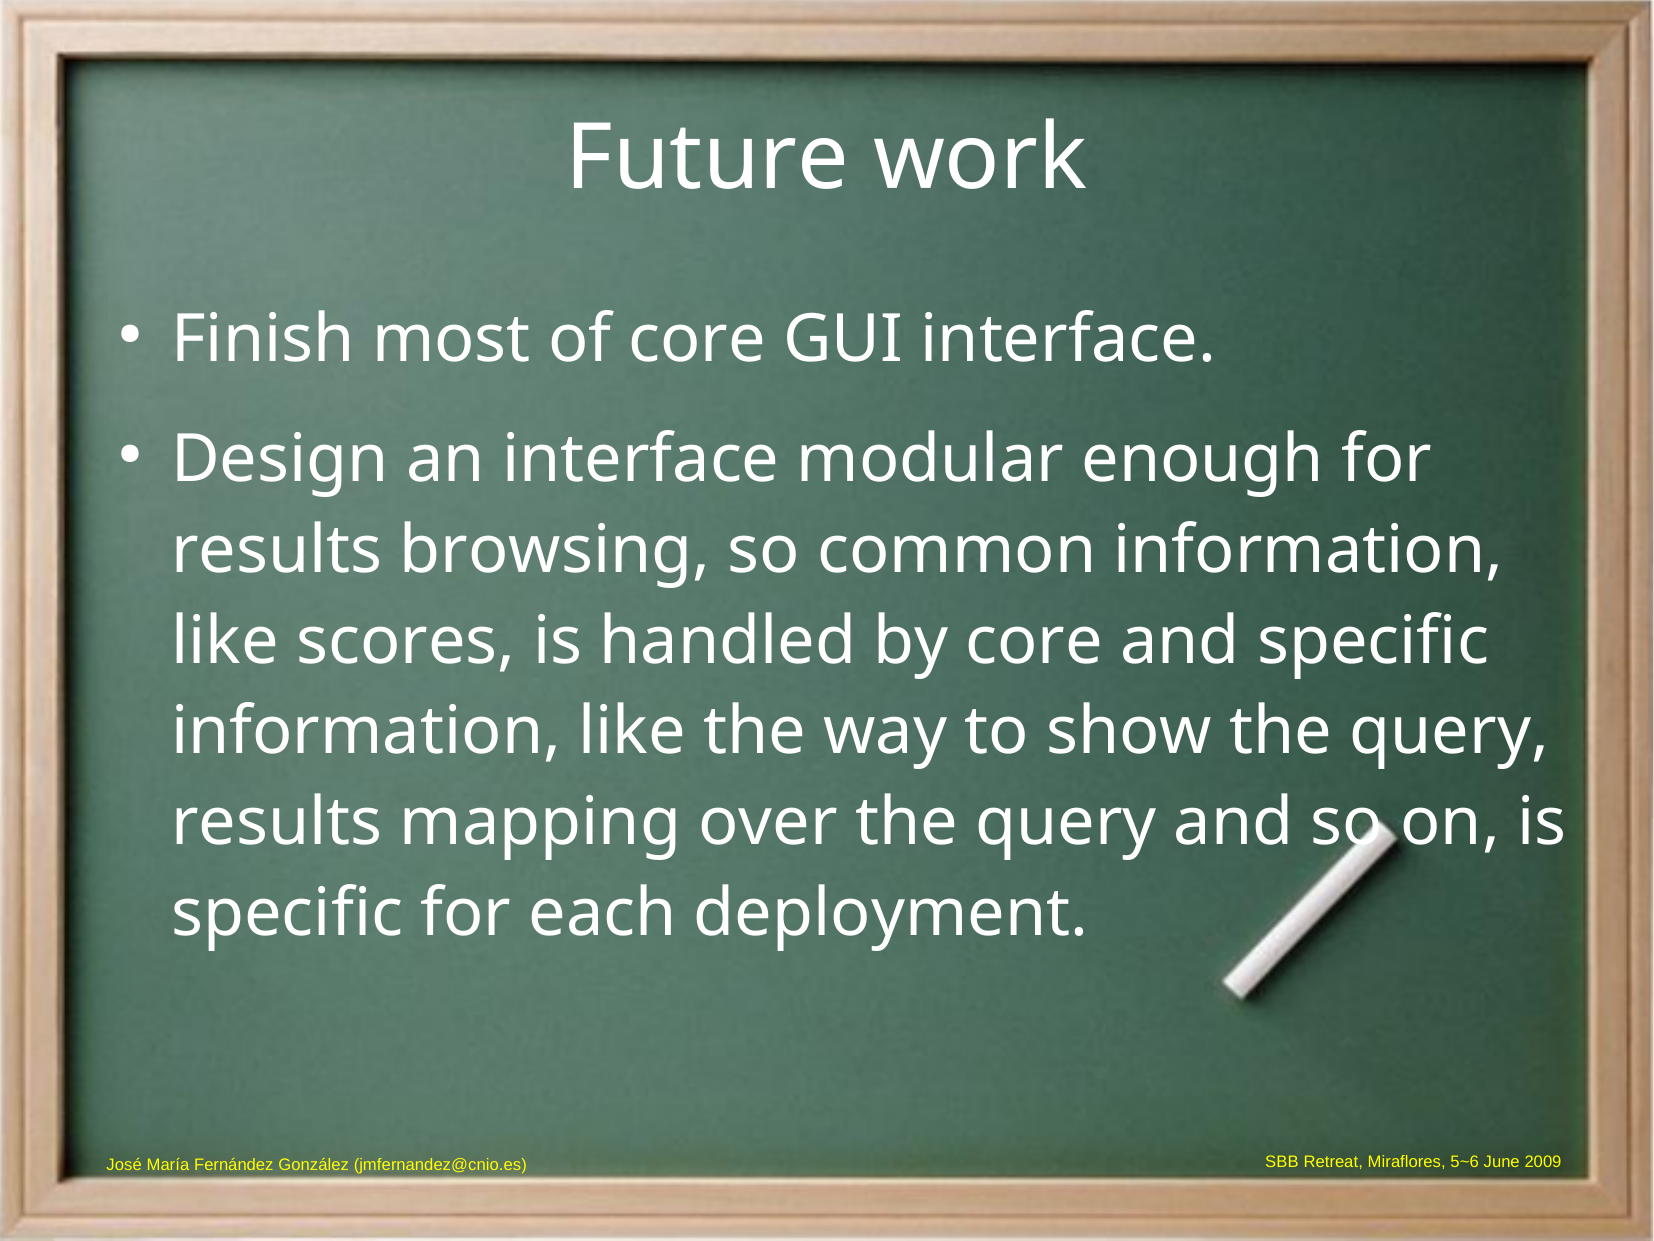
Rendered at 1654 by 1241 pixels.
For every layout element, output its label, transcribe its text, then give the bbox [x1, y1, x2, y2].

title Future work [82, 49, 1571, 257]
picture [0, 0, 1654, 1241]
list Finish most of core GUI interface. Design an interface modular enough for results browsing, so common information, like scores, is handled by core and specific information, like the way to show the query, results mapping over the query and so on, is specific for each deployment. [82, 290, 1571, 1094]
